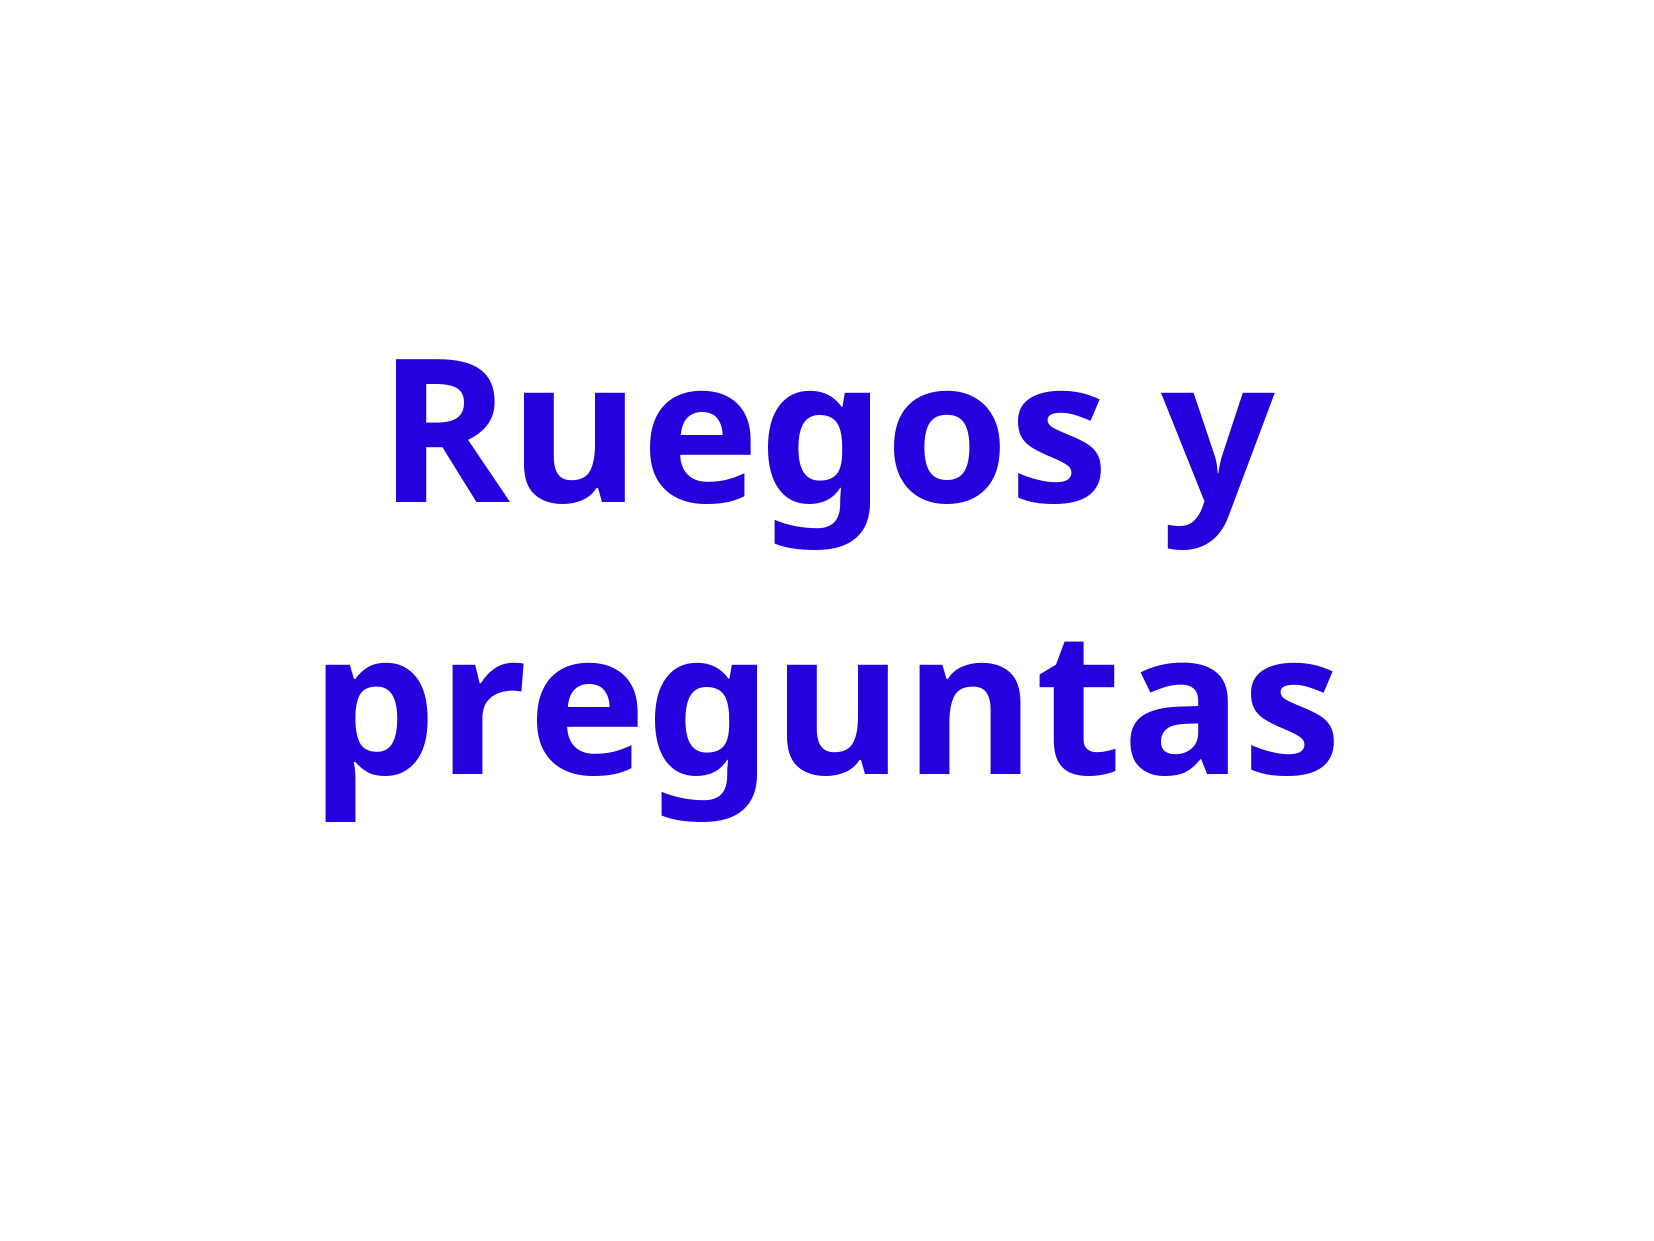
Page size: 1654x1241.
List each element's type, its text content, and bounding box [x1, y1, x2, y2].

title Ruegos y preguntas [82, 147, 1571, 975]
